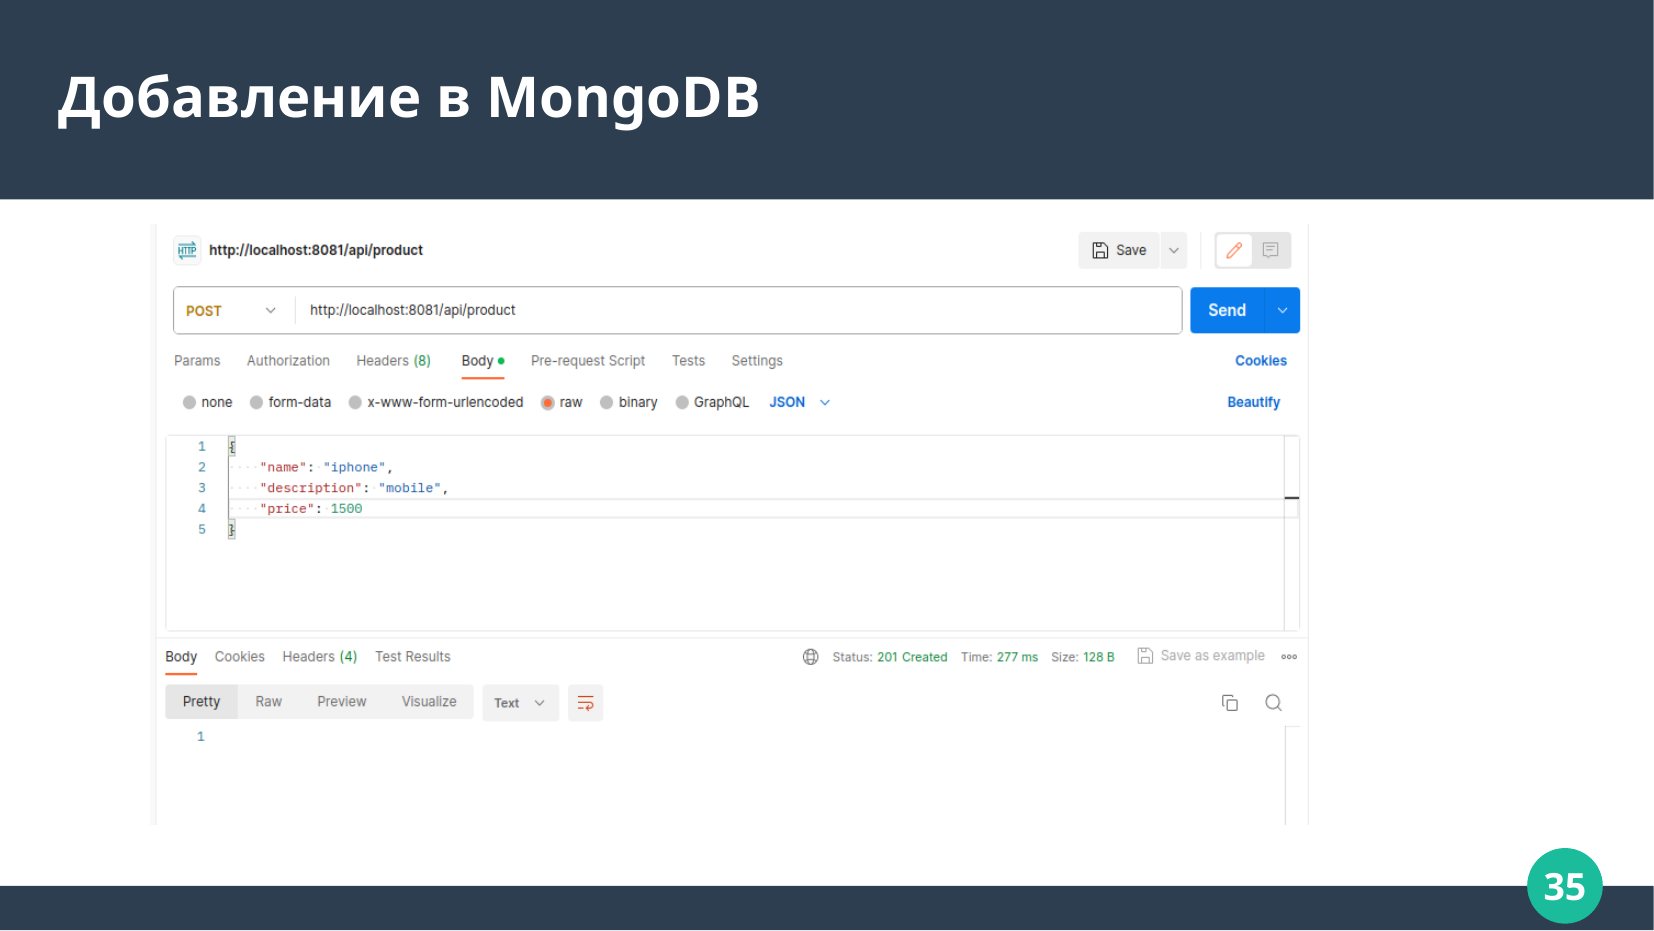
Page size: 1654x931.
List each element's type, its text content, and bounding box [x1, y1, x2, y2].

title Добавление в MongoDB [59, 37, 1595, 155]
picture [150, 224, 1309, 826]
